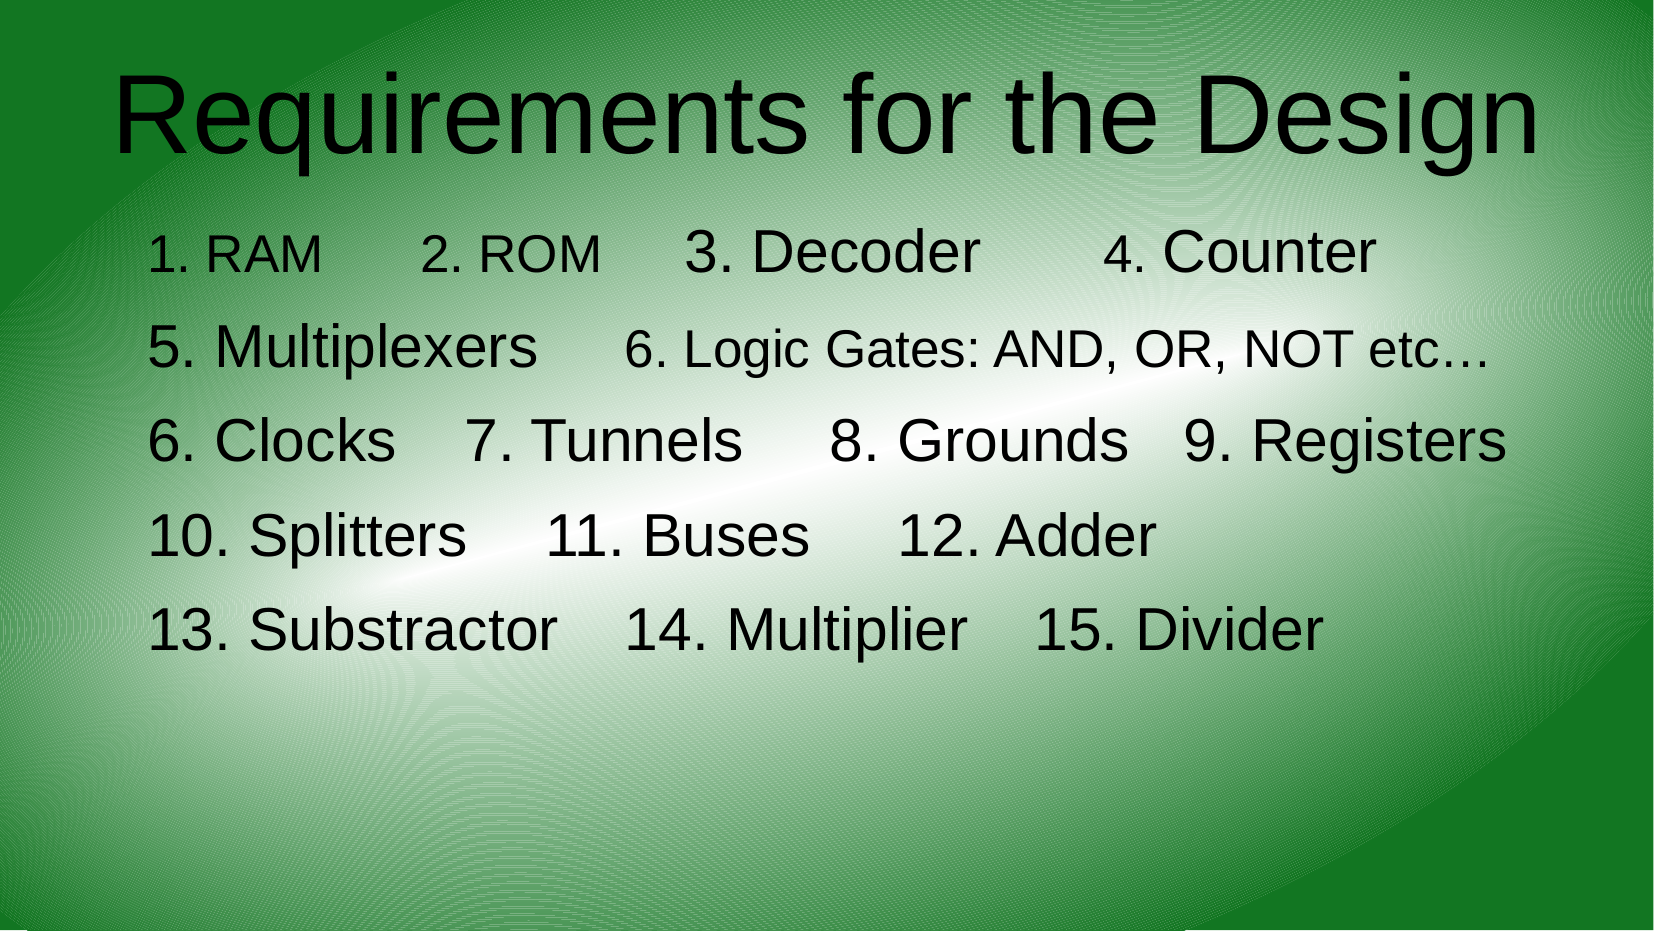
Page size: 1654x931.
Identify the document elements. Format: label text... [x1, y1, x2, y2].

title Requirements for the Design [82, 37, 1571, 193]
list 1. RAM 2. ROM 3. Decoder 4. Counter 5. Multiplexers 6. Logic Gates: AND, OR, NOT etc… 6. Clocks 7. Tunnels 8. Grounds 9. Registers 10. Splitters 11. Buses 12. Adder 13. Substractor 14. Multiplier 15. Divider [82, 217, 1571, 757]
